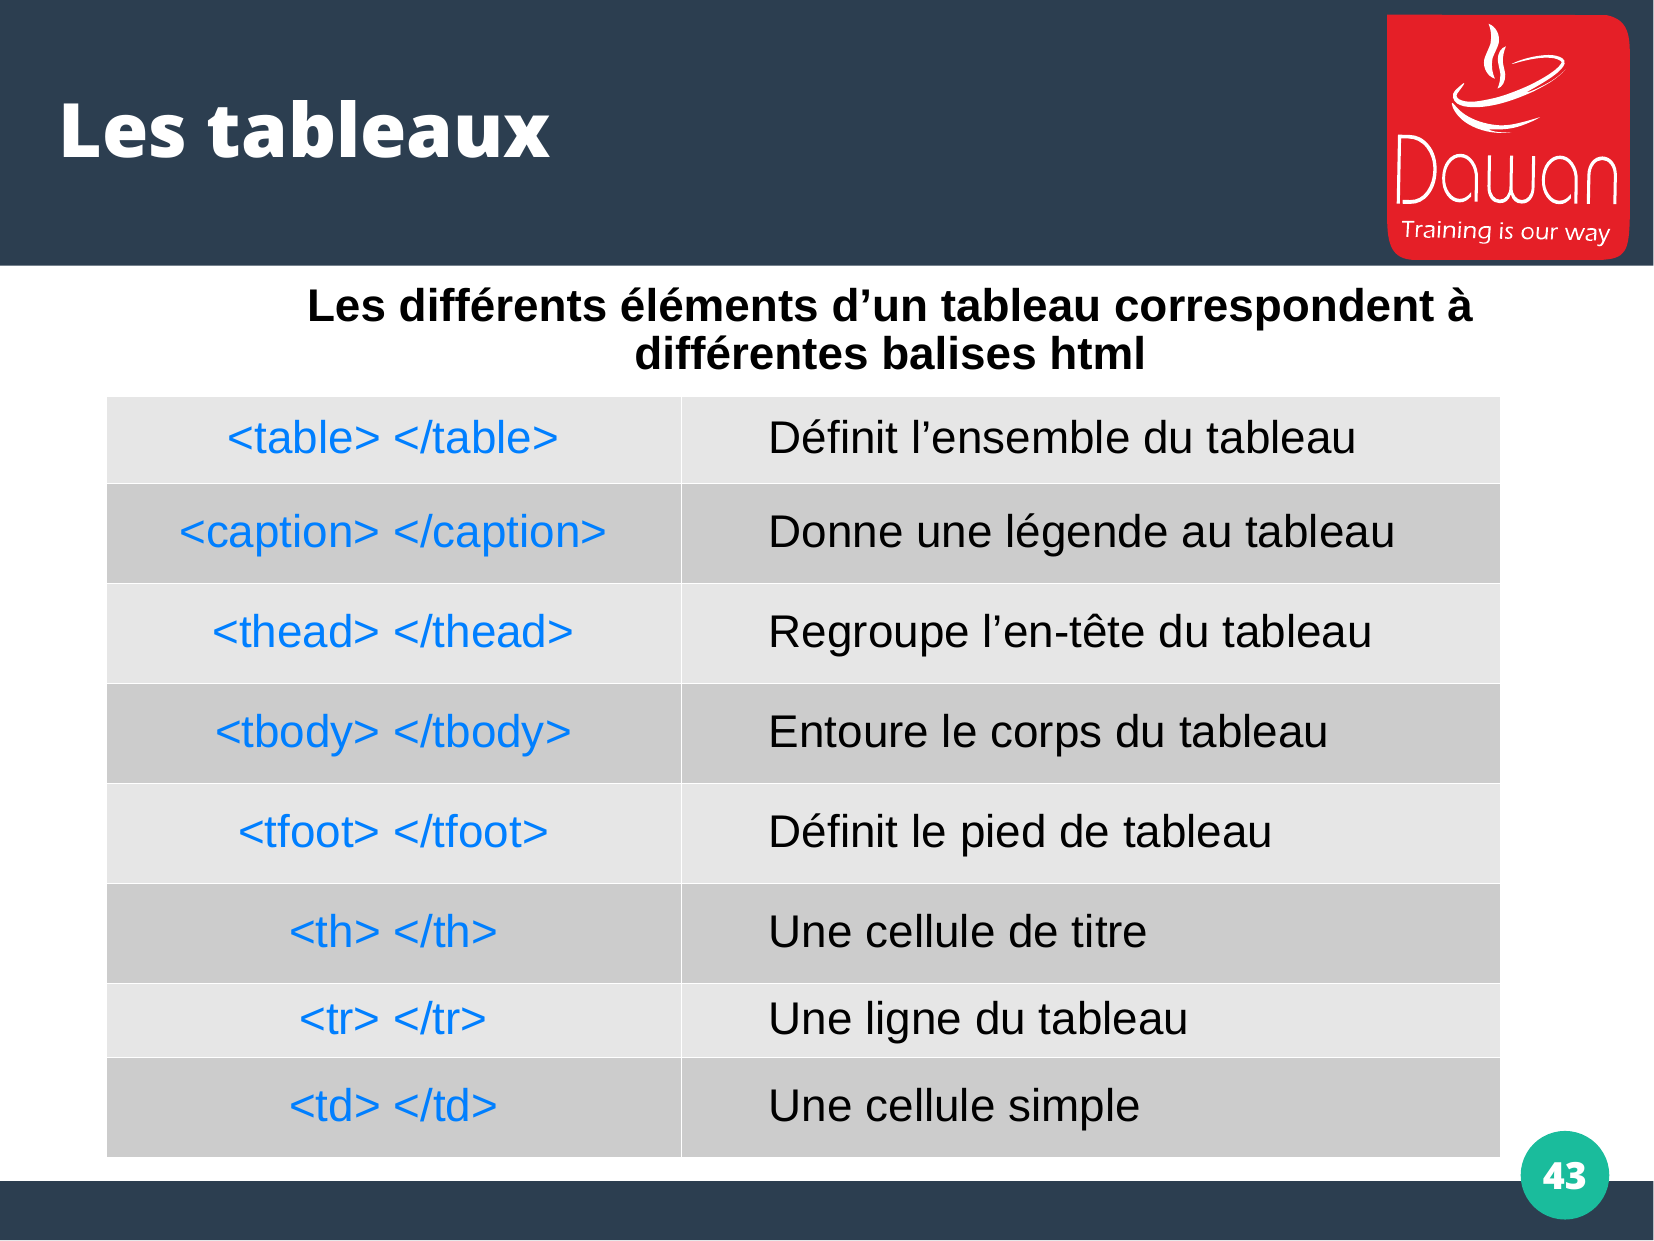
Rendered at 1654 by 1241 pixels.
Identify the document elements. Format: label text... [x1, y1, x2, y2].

table_cell <tr> </tr> [107, 984, 681, 1057]
table_cell Entoure le corps du tableau [682, 684, 1500, 783]
table_cell Regroupe l’en-tête du tableau [682, 584, 1500, 683]
table_cell <td> </td> [107, 1058, 681, 1157]
table_cell Une cellule de titre [682, 884, 1500, 983]
table_cell Définit le pied de tableau [682, 784, 1500, 883]
table_header Définit l’ensemble du tableau [682, 397, 1500, 483]
table_cell <tbody> </tbody> [107, 684, 681, 783]
table_cell <tfoot> </tfoot> [107, 784, 681, 883]
table_cell <caption> </caption> [107, 484, 681, 583]
title Les tableaux [59, 49, 1387, 207]
table_cell <th> </th> [107, 884, 681, 983]
picture [1387, 14, 1630, 260]
table_cell Une ligne du tableau [682, 984, 1500, 1057]
table_header <table> </table> [107, 397, 681, 483]
table_cell Une cellule simple [682, 1058, 1500, 1157]
list Les différents éléments d’un tableau correspondent à différentes balises html [59, 283, 1595, 1111]
table_cell Donne une légende au tableau [682, 484, 1500, 583]
table_cell <thead> </thead> [107, 584, 681, 683]
